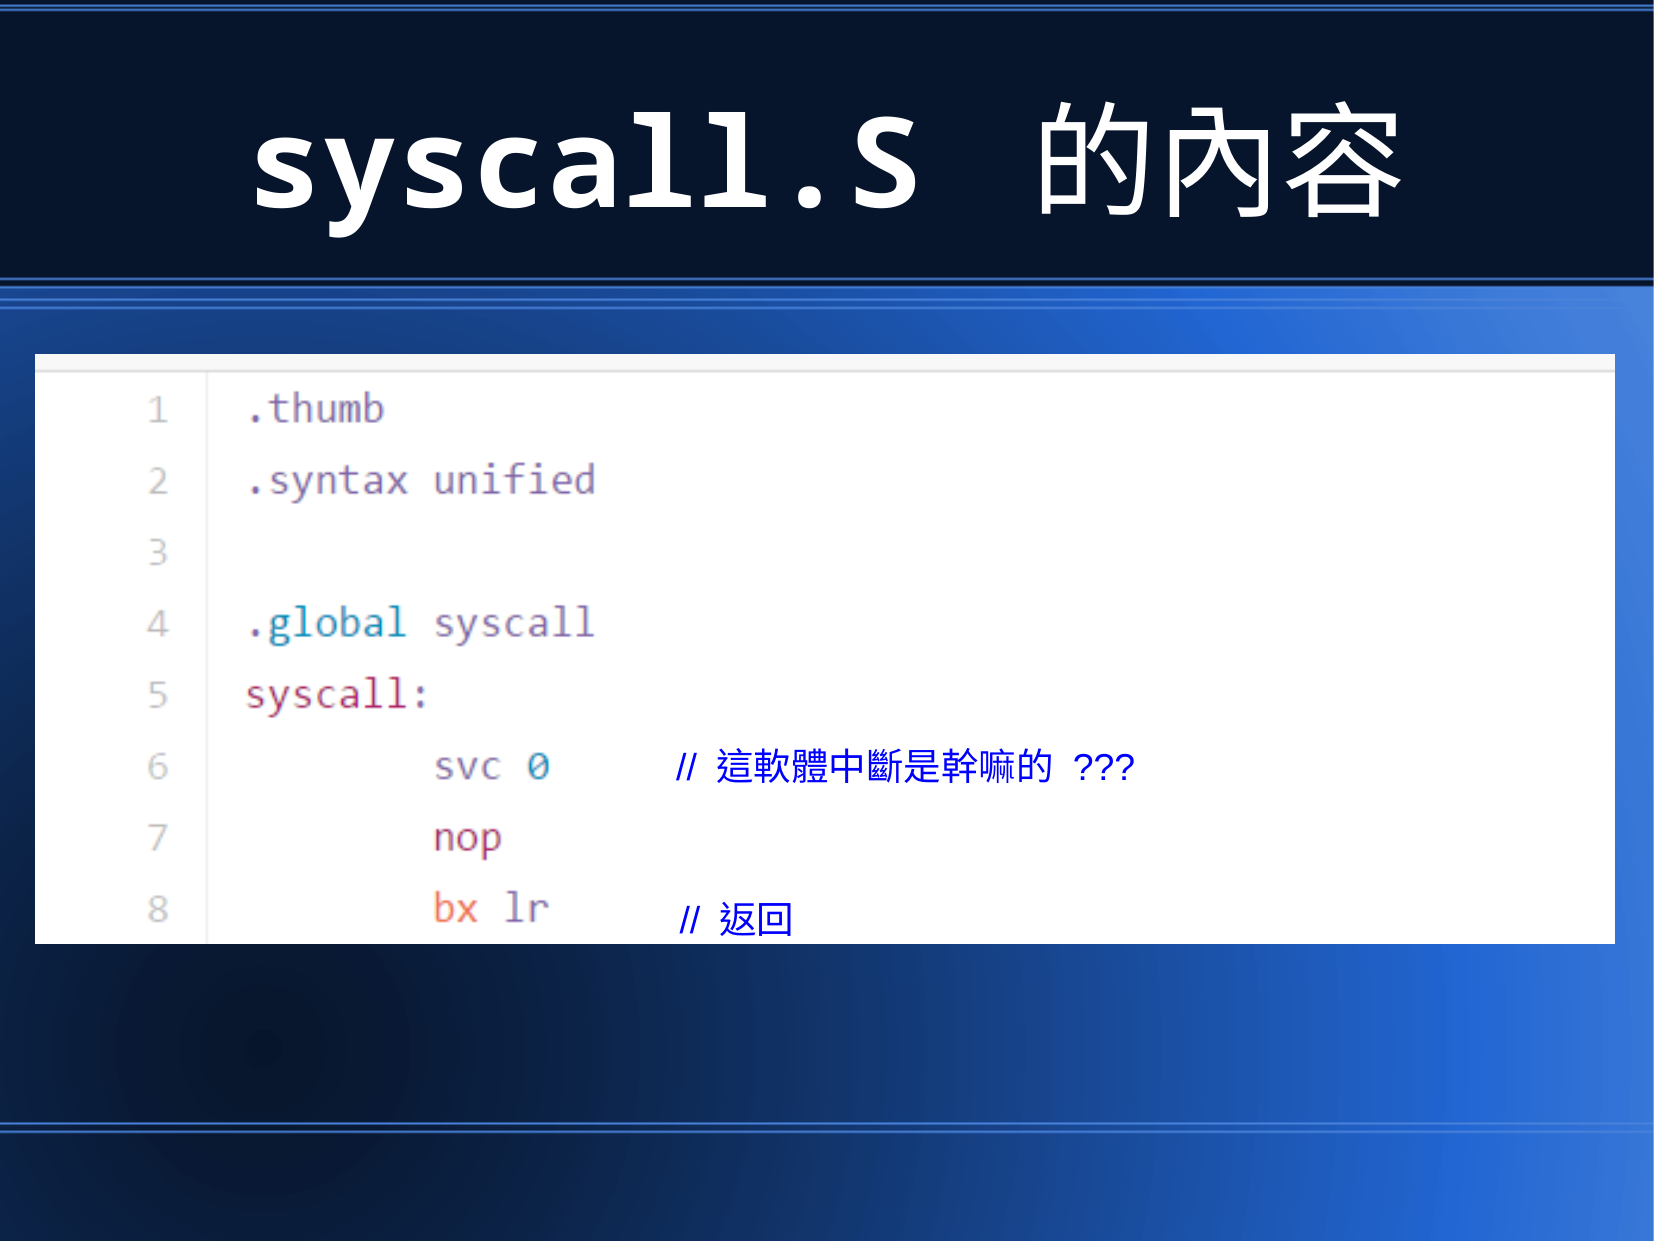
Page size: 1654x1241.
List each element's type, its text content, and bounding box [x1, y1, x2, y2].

picture [0, 0, 1654, 1241]
text_box // 返回 [664, 882, 1335, 945]
text_box // 這軟體中斷是幹嘛的 ??? [661, 729, 1332, 792]
title syscall.S 的內容 [82, 49, 1571, 257]
